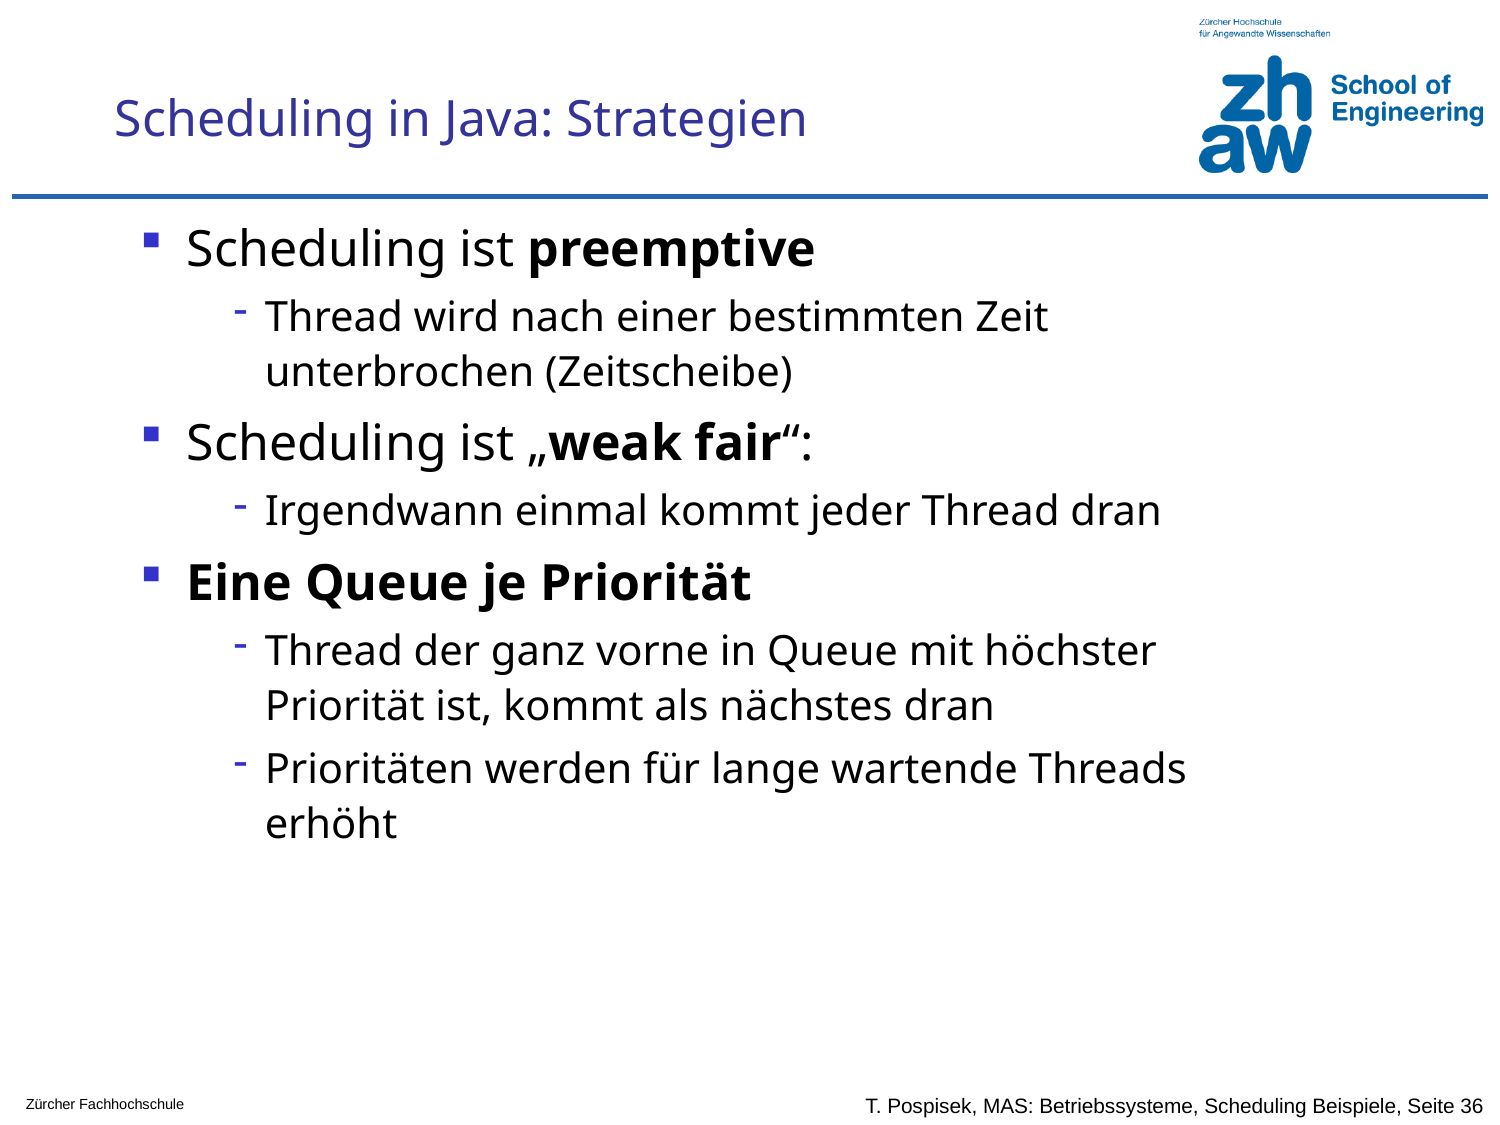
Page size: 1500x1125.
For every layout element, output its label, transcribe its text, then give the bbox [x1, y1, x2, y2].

title Scheduling in Java: Strategien [99, 60, 1379, 173]
picture [1199, 19, 1483, 173]
text_box Scheduling ist preemptive Thread wird nach einer bestimmten Zeit unterbrochen (Zeitscheibe) Scheduling ist „weak fair“: Irgendwann einmal kommt jeder Thread dran Eine Queue je Priorität Thread der ganz vorne in Queue mit höchster Priorität ist, kommt als nächstes dran Prioritäten werden für lange wartende Threads erhöht [124, 203, 1313, 931]
